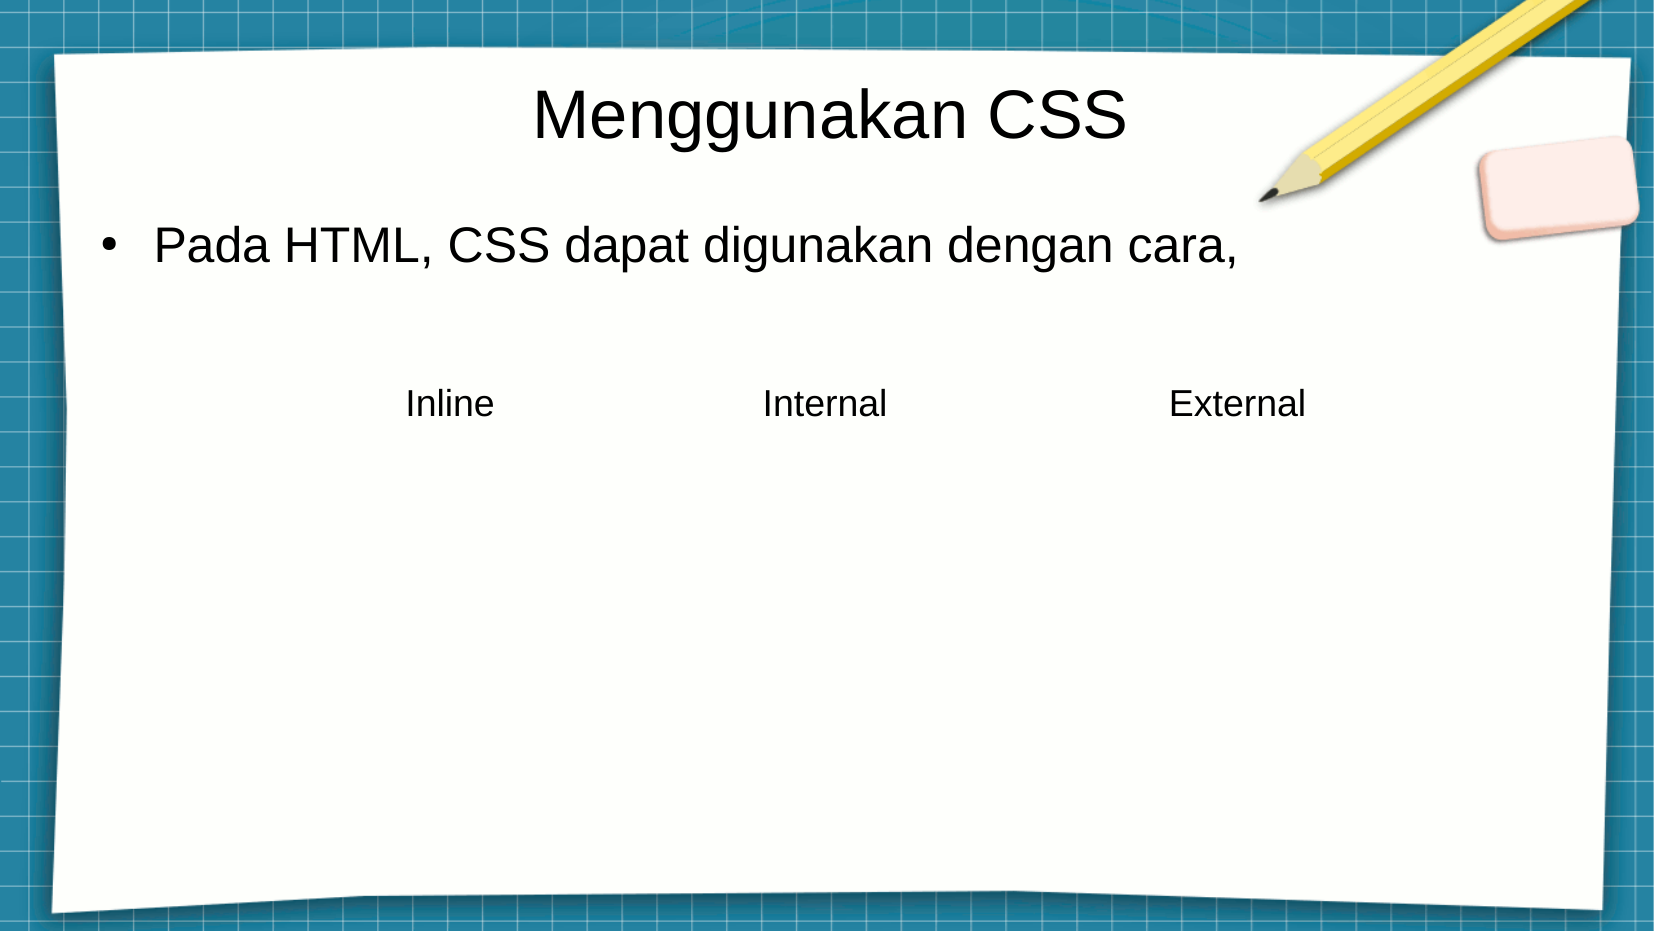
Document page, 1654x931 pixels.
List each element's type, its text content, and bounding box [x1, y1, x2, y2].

title Menggunakan CSS [86, 37, 1576, 193]
text_box Internal [600, 375, 1012, 601]
text_box External [1012, 375, 1463, 601]
picture [0, 0, 1654, 931]
text_box Inline [225, 375, 600, 601]
list Pada HTML, CSS dapat digunakan dengan cara, [82, 217, 1571, 758]
